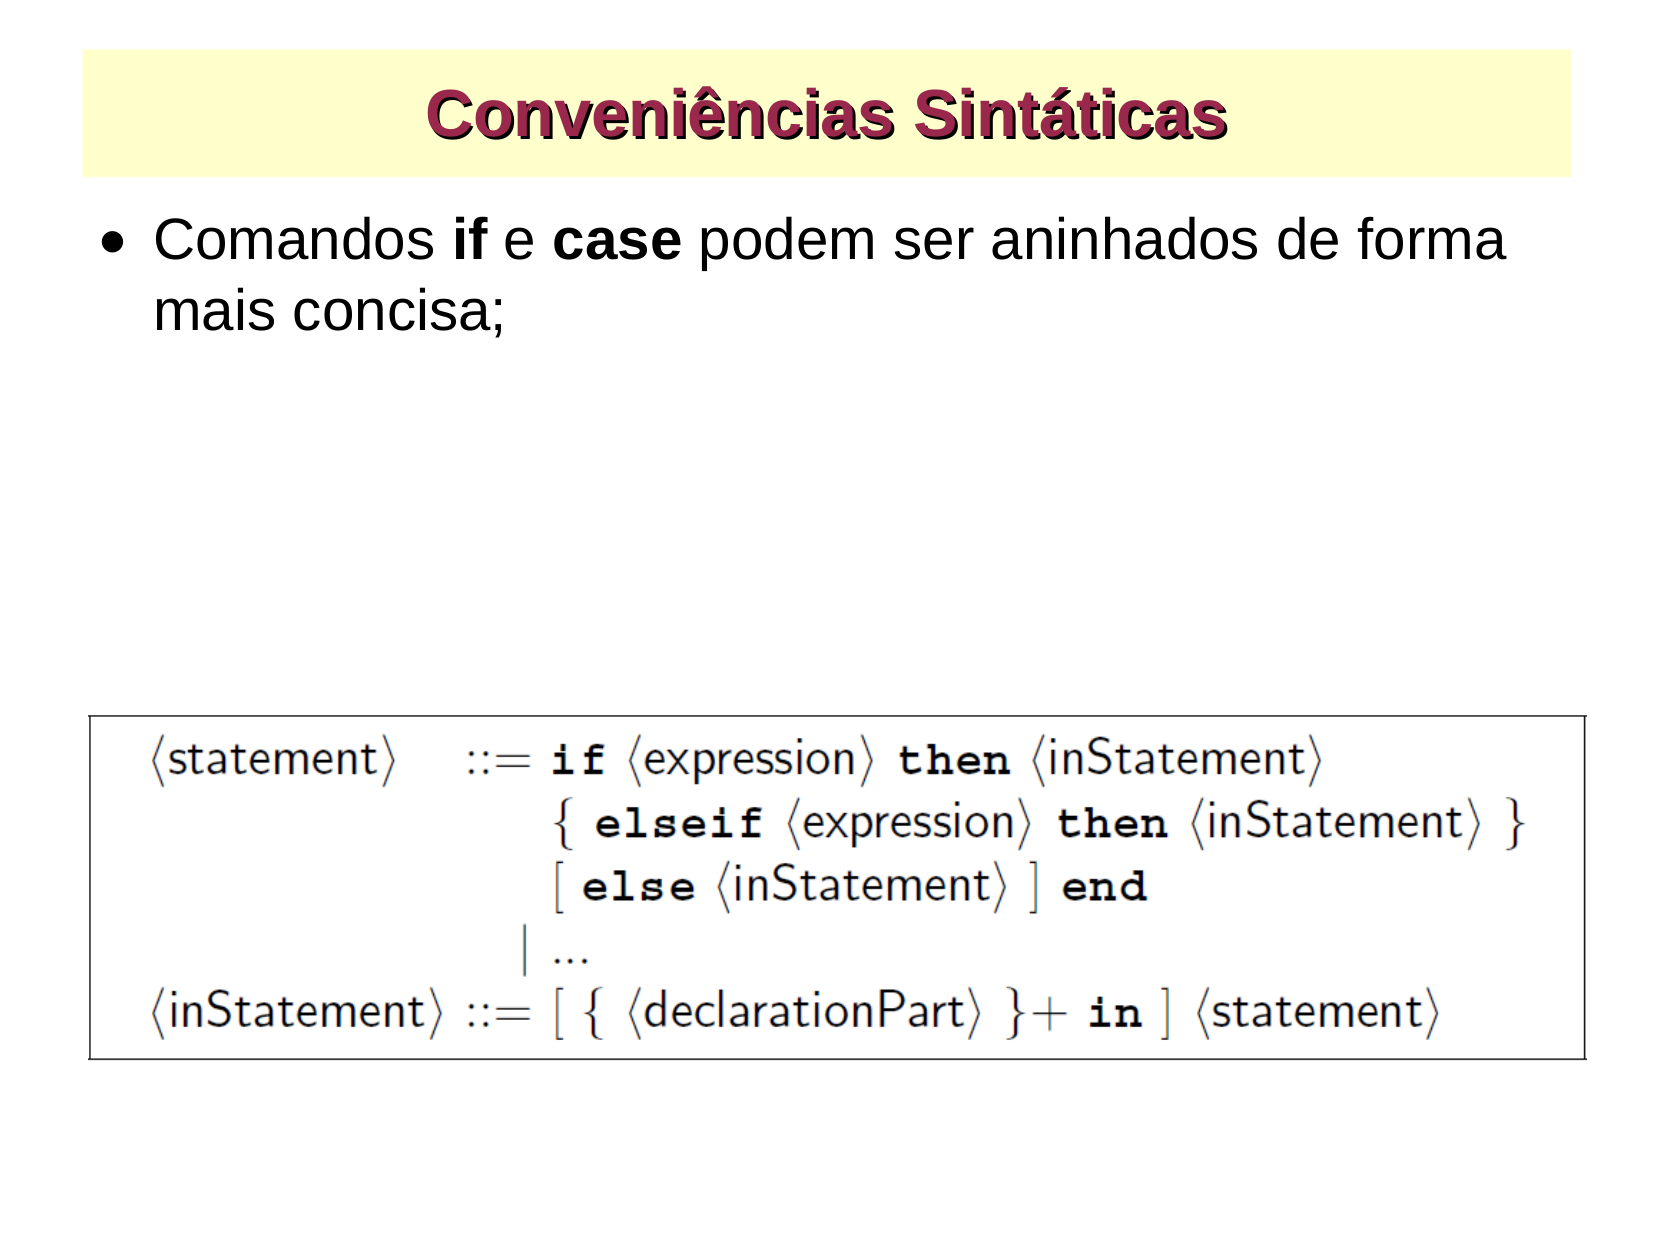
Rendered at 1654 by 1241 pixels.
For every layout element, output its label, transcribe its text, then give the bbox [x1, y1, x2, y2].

list Comandos if e case podem ser aninhados de forma mais concisa; [82, 206, 1571, 1137]
title Conveniências Sintáticas [82, 49, 1571, 178]
picture [88, 714, 1587, 1063]
